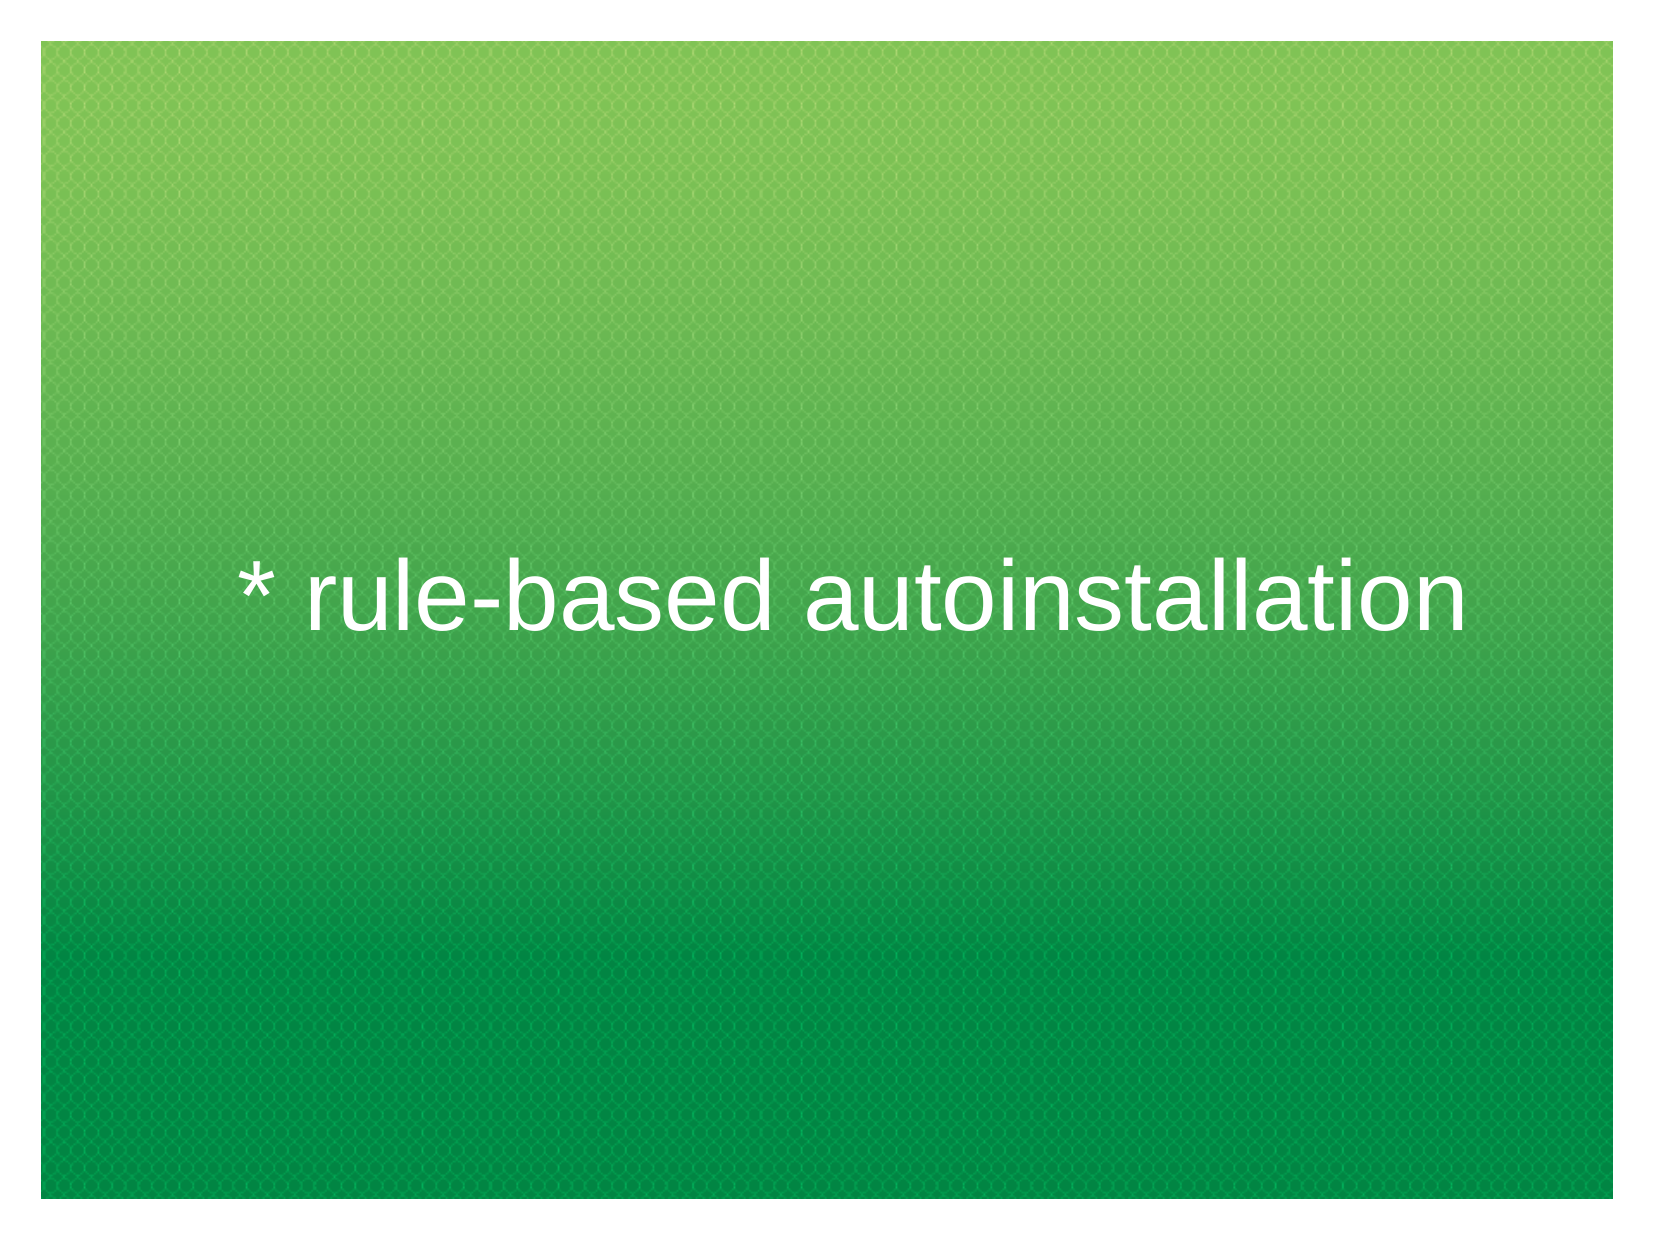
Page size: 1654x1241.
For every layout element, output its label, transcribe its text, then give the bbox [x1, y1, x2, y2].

picture [41, 41, 1613, 1199]
text_box * rule-based autoinstallation [90, 540, 1471, 652]
